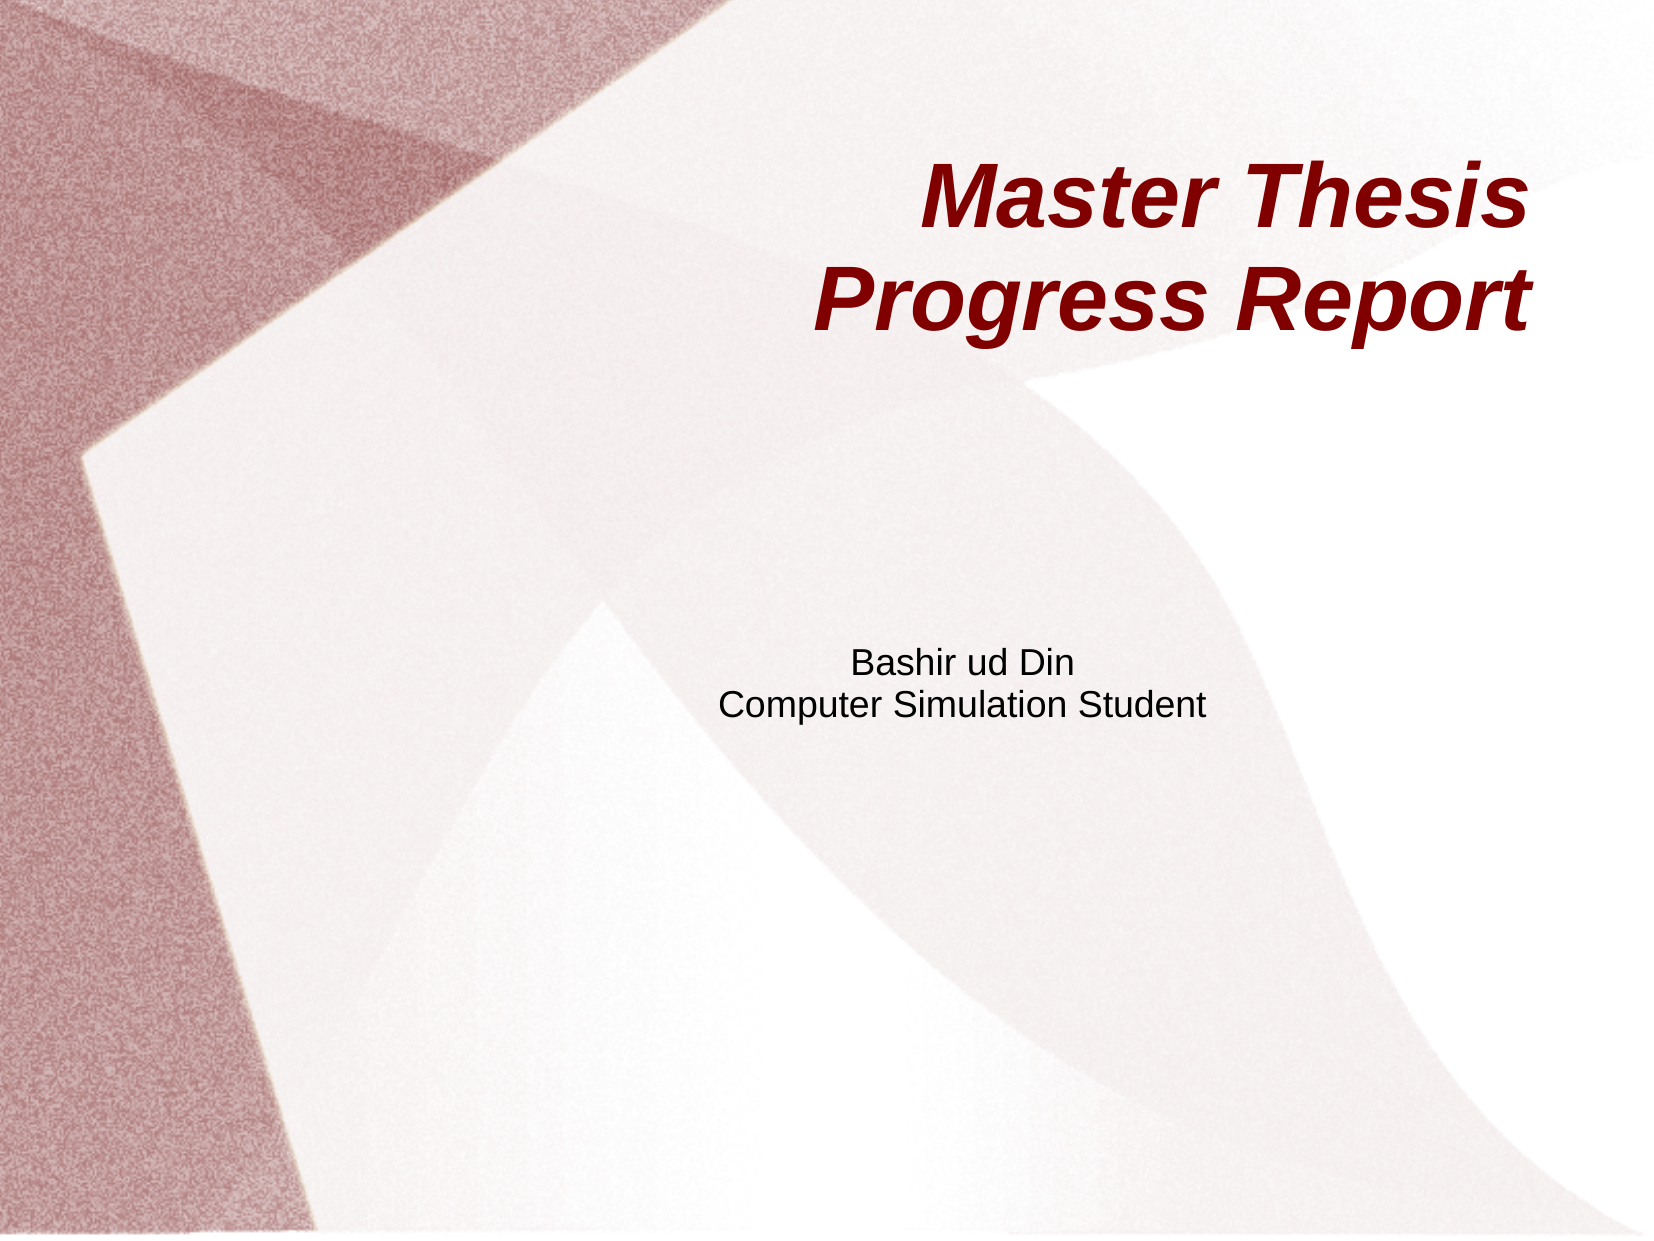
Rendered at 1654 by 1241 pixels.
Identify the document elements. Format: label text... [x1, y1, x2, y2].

title Master Thesis Progress Report [120, 144, 1533, 555]
subtitle Bashir ud Din Computer Simulation Student [324, 290, 1601, 1078]
picture [0, 0, 1654, 1241]
